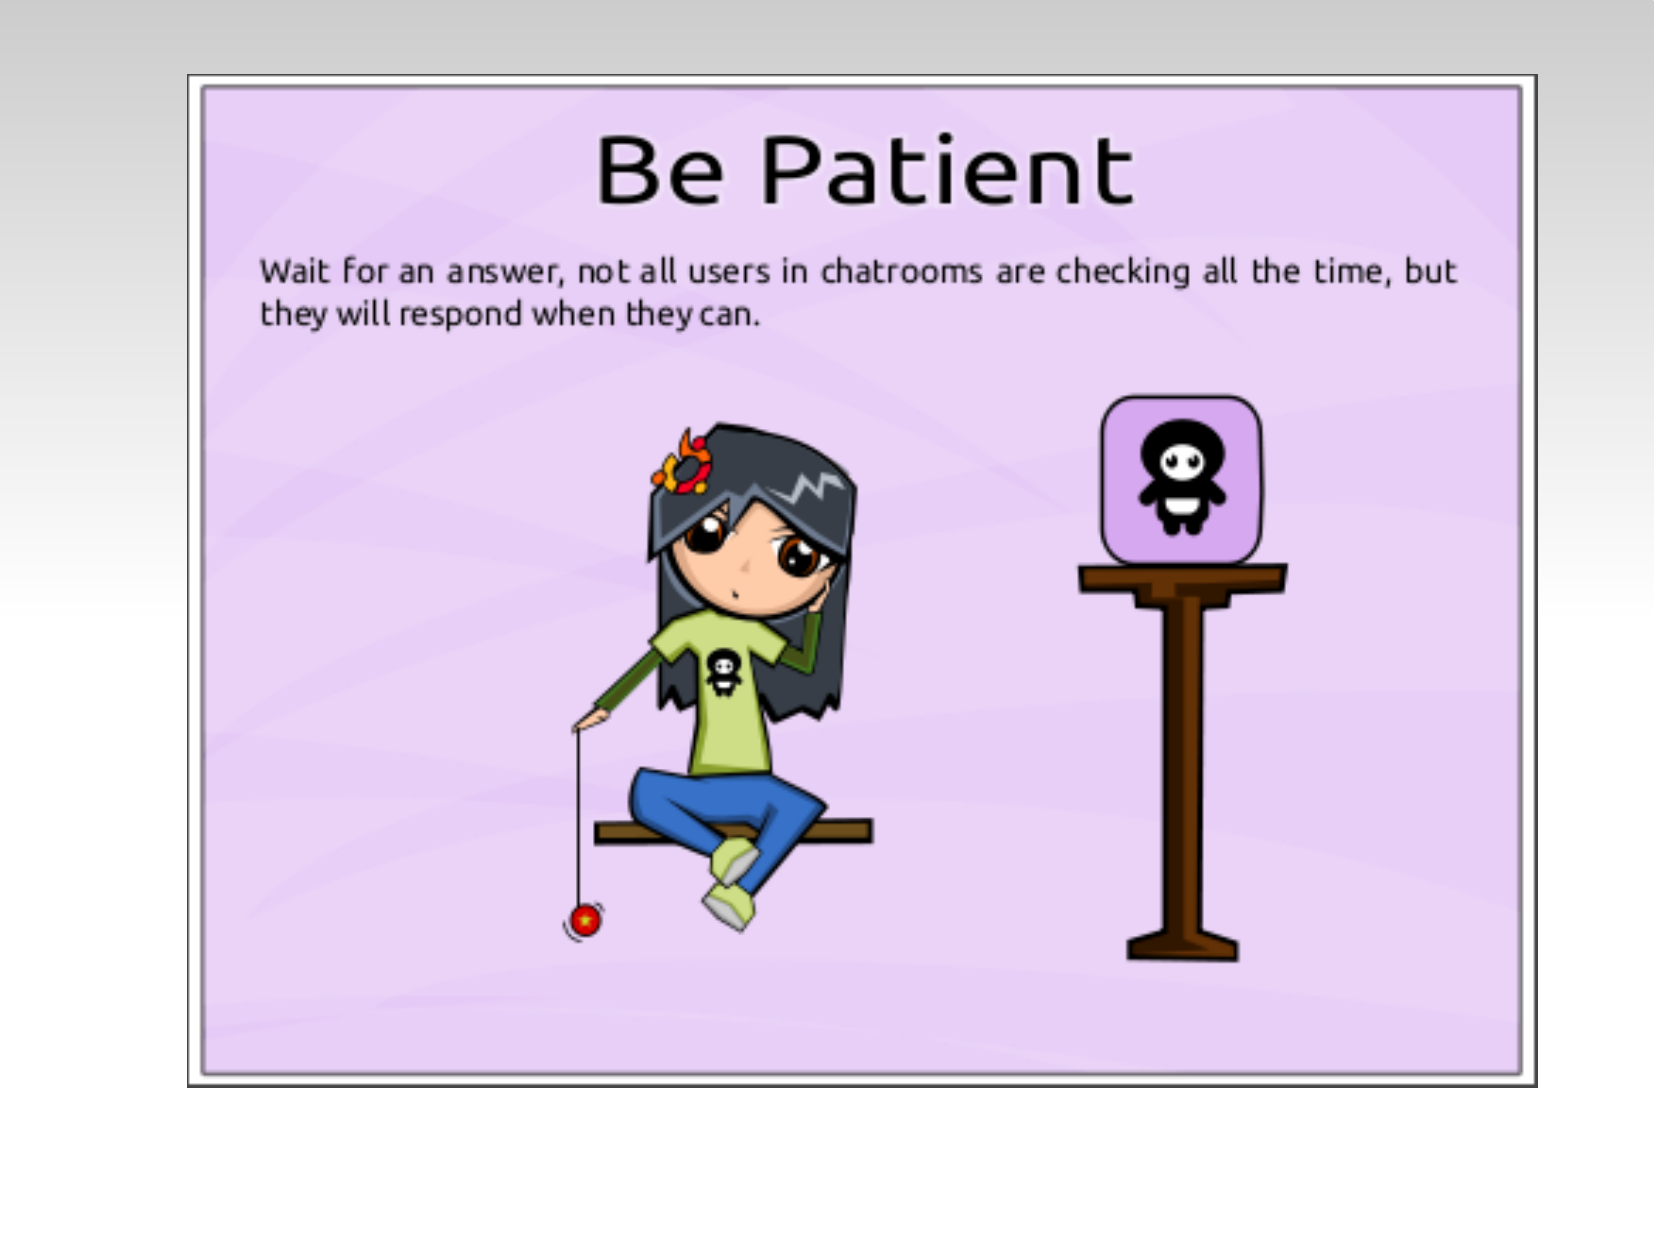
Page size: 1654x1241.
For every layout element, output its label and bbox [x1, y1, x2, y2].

picture [187, 74, 1538, 1088]
